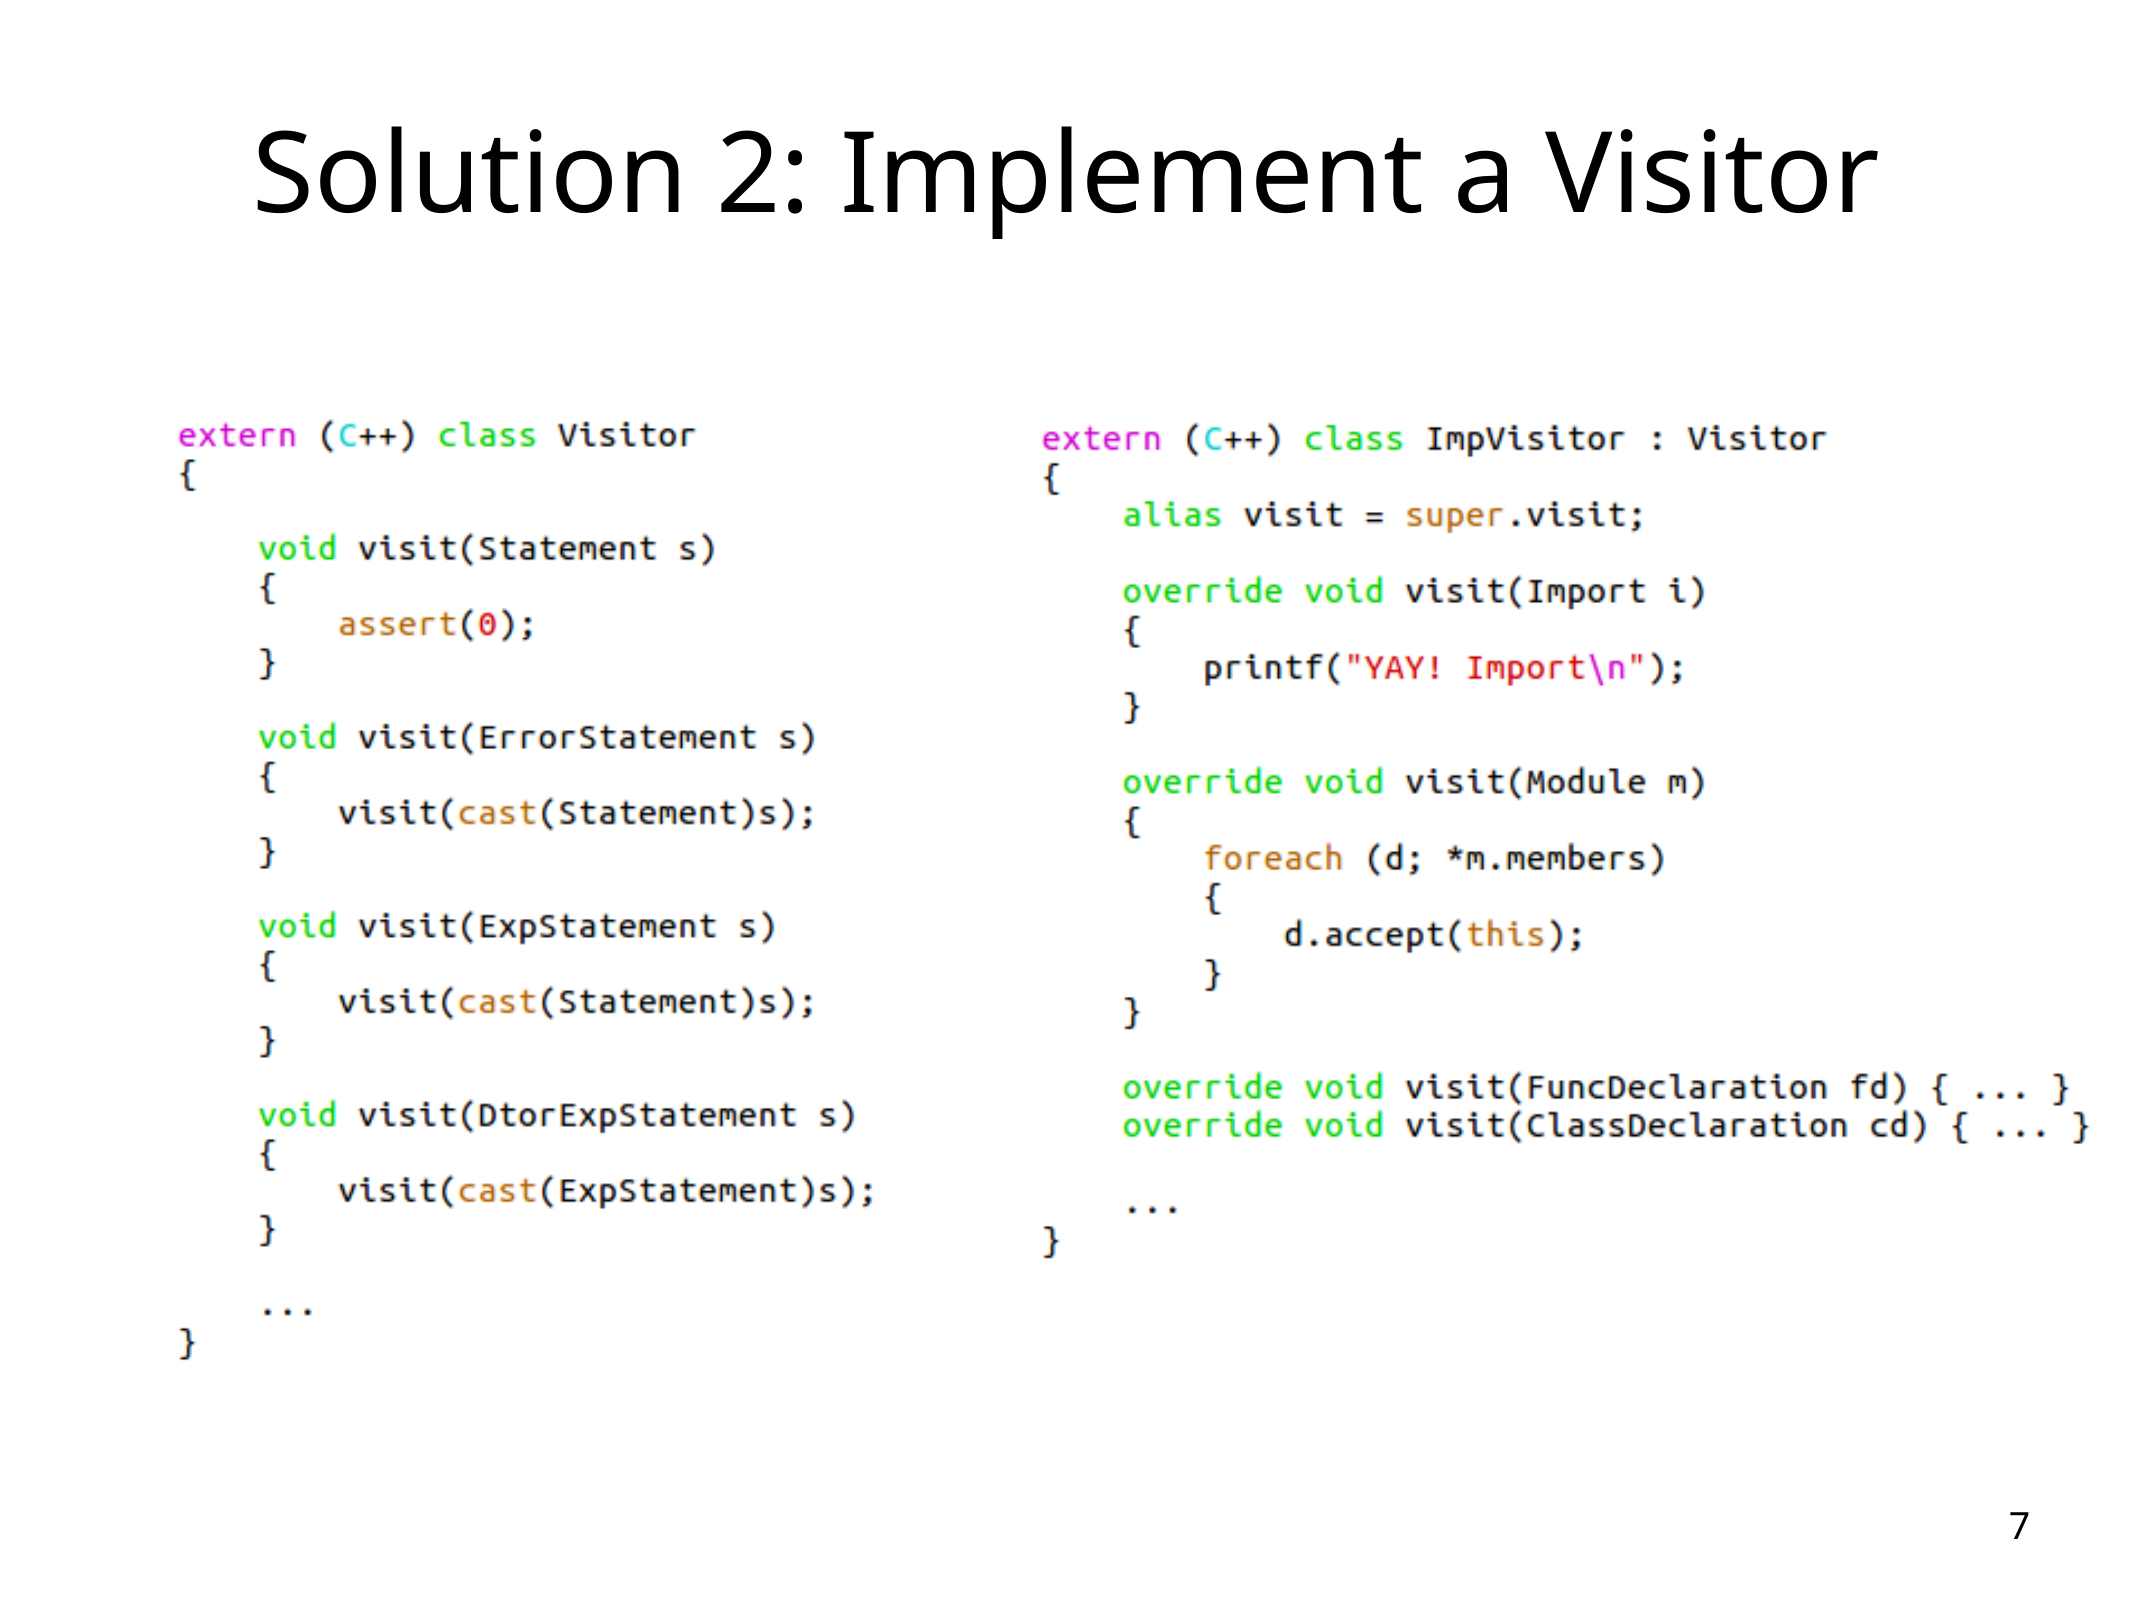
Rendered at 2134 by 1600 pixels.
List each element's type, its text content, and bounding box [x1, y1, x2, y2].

picture [1029, 419, 2117, 1272]
title Solution 2: Implement a Visitor [79, 72, 2055, 263]
picture [172, 418, 950, 1369]
